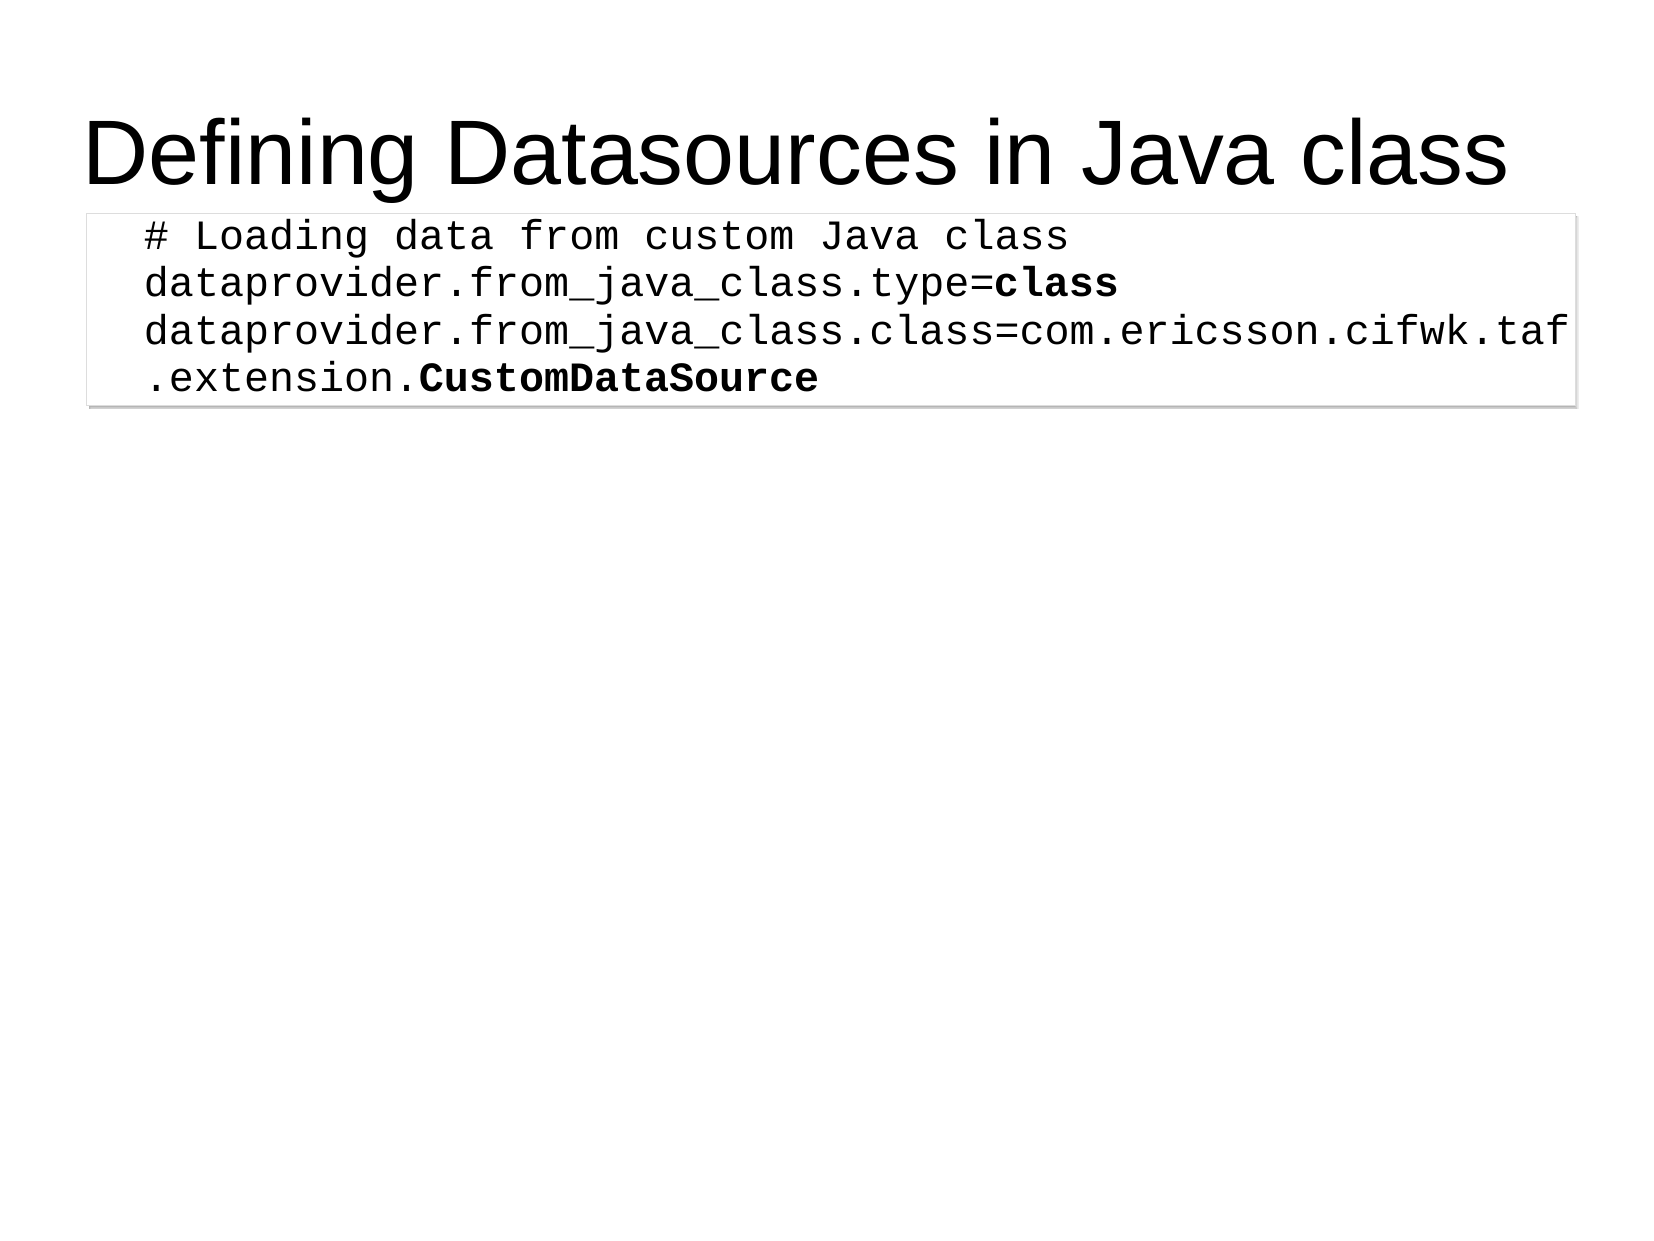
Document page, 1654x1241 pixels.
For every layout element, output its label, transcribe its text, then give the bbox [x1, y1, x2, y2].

title Defining Datasources in Java class [82, 49, 1571, 257]
subtitle # Loading data from custom Java class dataprovider.from_java_class.type=class dataprovider.from_java_class.class=com.ericsson.cifwk.taf.extension.CustomDataSource [86, 213, 1576, 406]
